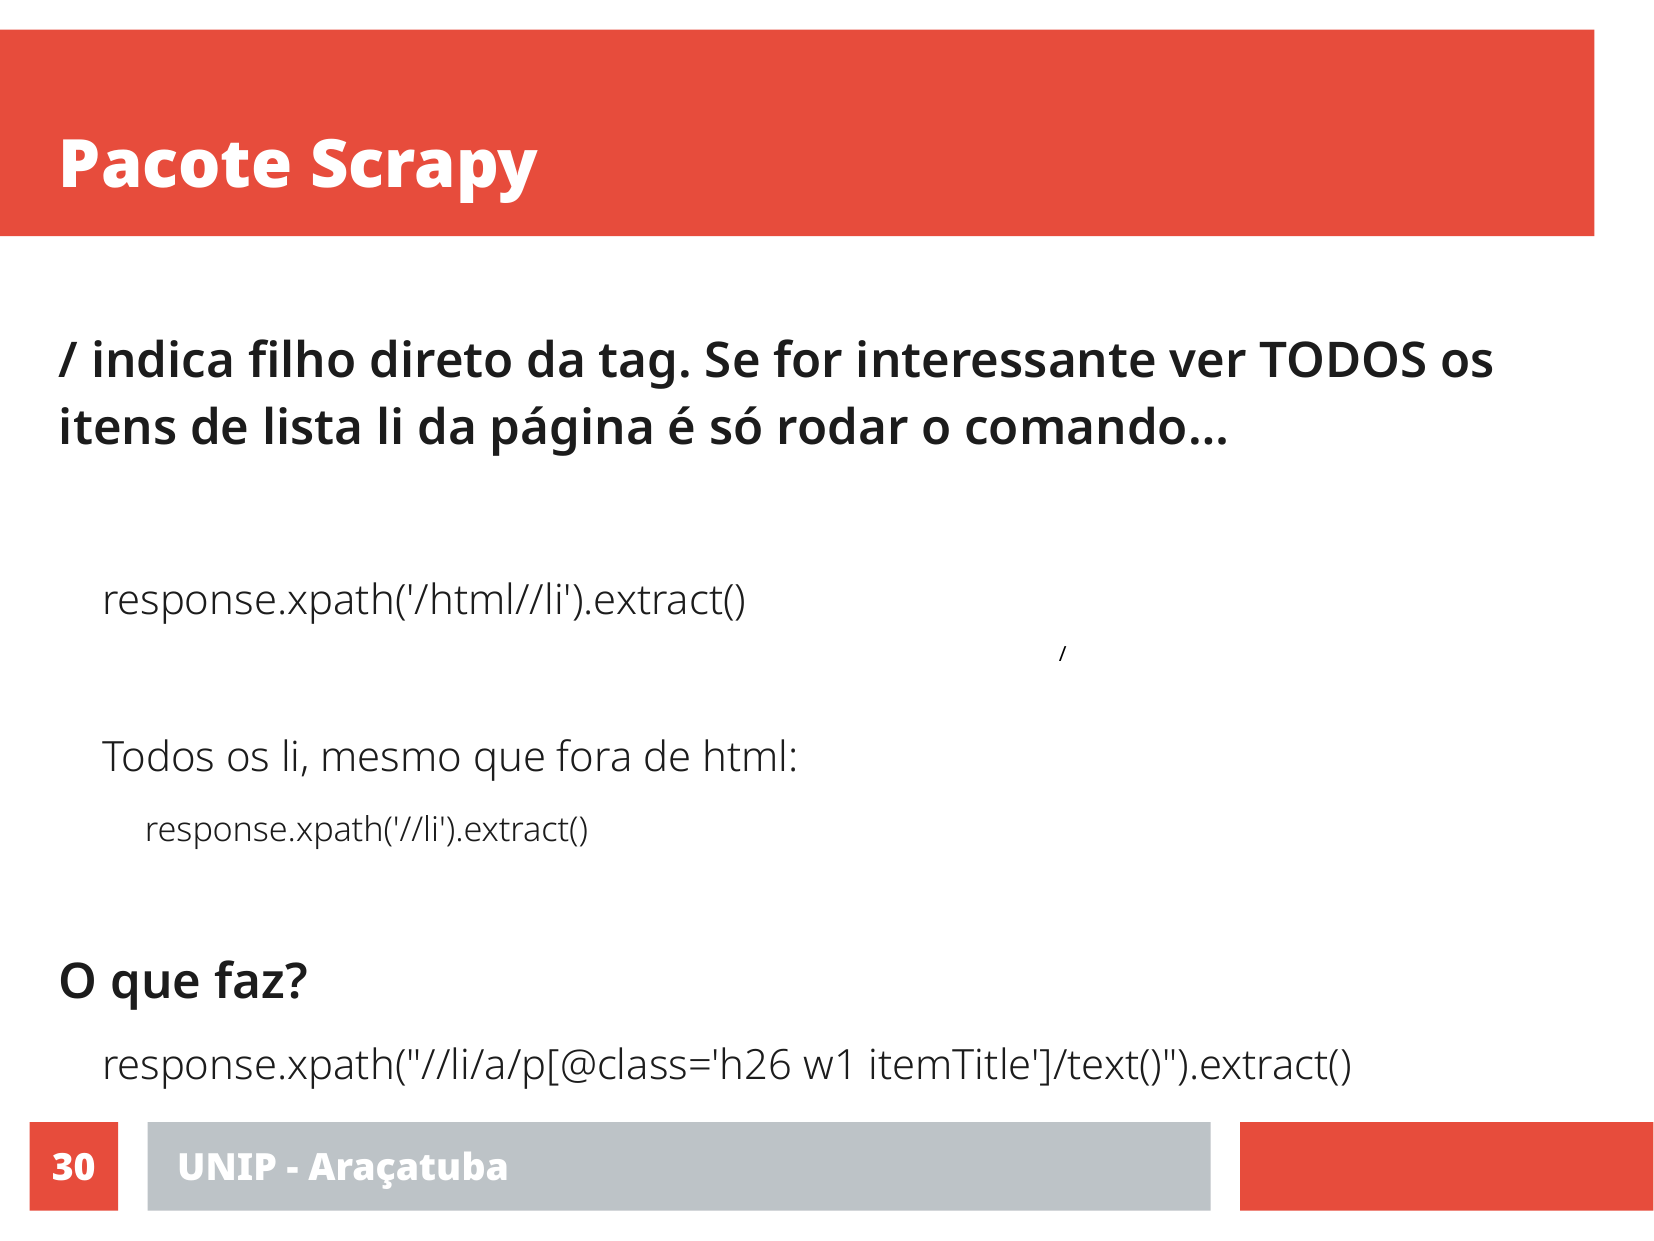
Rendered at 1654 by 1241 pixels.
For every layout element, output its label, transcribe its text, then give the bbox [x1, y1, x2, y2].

text_box / [1044, 631, 1082, 673]
list / indica filho direto da tag. Se for interessante ver TODOS os itens de lista li da página é só rodar o comando… response.xpath('/html//li').extract() Todos os li, mesmo que fora de html: response.xpath('//li').extract() O que faz? response.xpath("//li/a/p[@class='h26 w1 itemTitle']/text()").extract() [59, 324, 1565, 1093]
title Pacote Scrapy [59, 59, 1595, 207]
